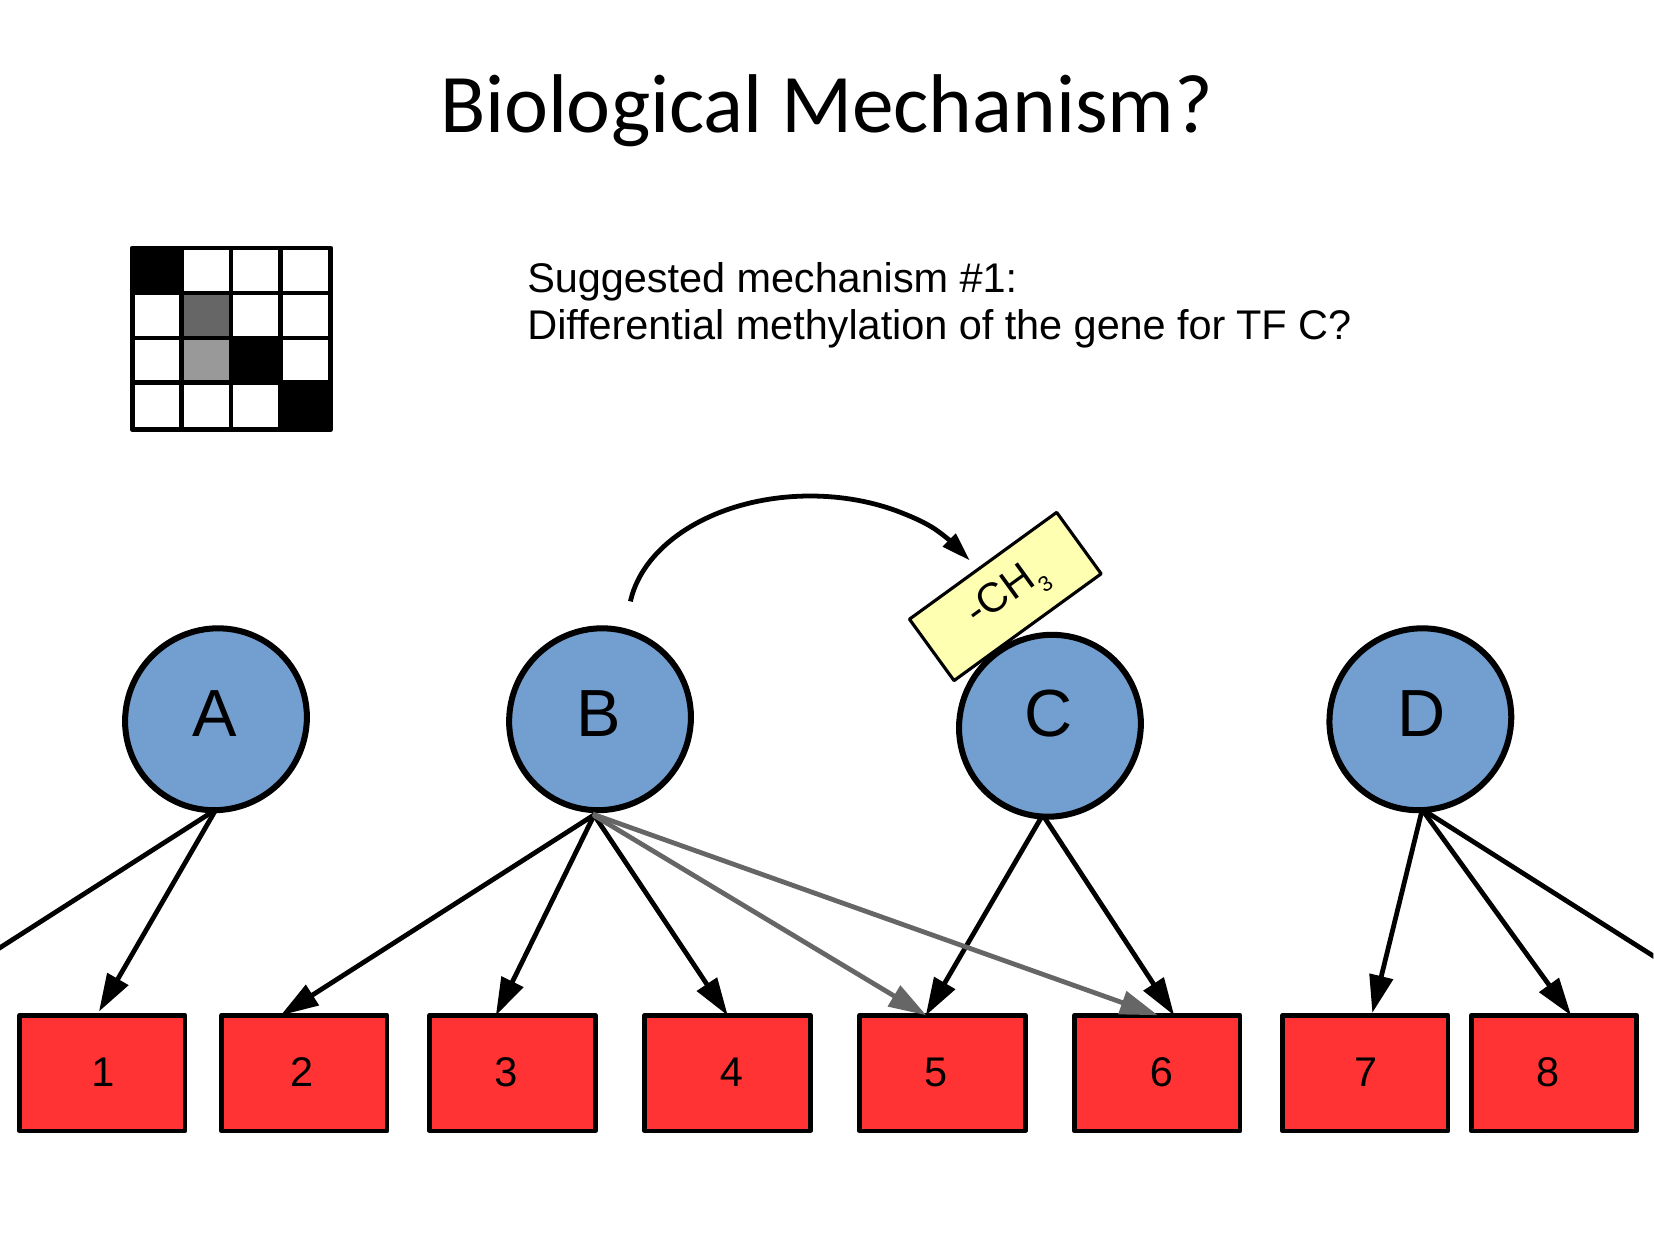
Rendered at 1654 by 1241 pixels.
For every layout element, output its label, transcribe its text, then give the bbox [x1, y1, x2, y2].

text_box 4 [705, 1041, 761, 1121]
text_box [859, 1015, 1026, 1131]
text_box [1074, 1015, 1240, 1131]
text_box [959, 634, 1141, 817]
text_box 6 [1134, 1041, 1191, 1121]
text_box [509, 628, 691, 811]
title Biological Mechanism? [82, 0, 1571, 224]
text_box [19, 1015, 186, 1131]
text_box 1 [76, 1041, 133, 1121]
text_box D [1382, 668, 1469, 784]
text_box B [562, 668, 644, 784]
text_box 5 [909, 1041, 965, 1121]
text_box [125, 628, 307, 811]
text_box [429, 1015, 596, 1131]
text_box Suggested mechanism #1: Differential methylation of the gene for TF C? [512, 248, 1423, 364]
text_box [1471, 1015, 1637, 1131]
text_box A [178, 668, 260, 784]
text_box 8 [1521, 1041, 1577, 1121]
text_box C [1009, 668, 1096, 784]
text_box 3 [479, 1041, 536, 1121]
text_box [1329, 628, 1512, 811]
text_box 7 [1339, 1041, 1395, 1121]
text_box 2 [275, 1041, 331, 1121]
text_box [1282, 1015, 1449, 1131]
text_box -CH3 [909, 512, 1102, 681]
text_box [132, 247, 331, 430]
text_box [221, 1015, 387, 1131]
text_box [644, 1015, 811, 1131]
